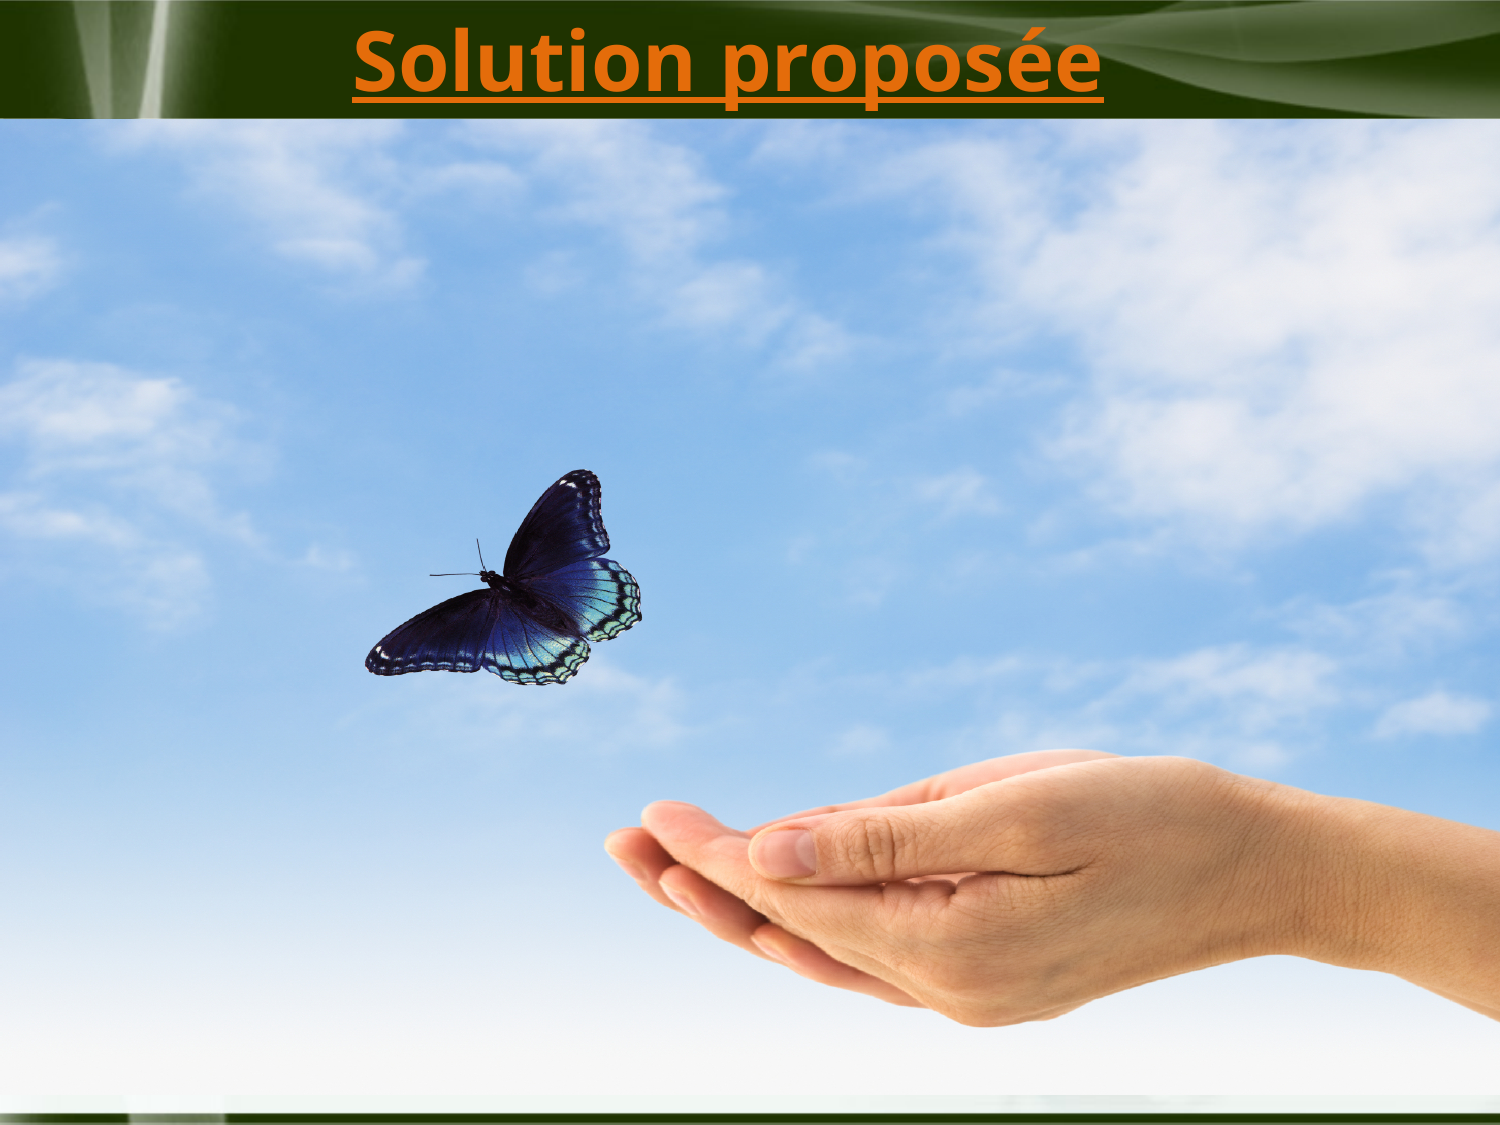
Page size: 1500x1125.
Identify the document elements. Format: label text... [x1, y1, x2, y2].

text_box Solution proposée [285, 0, 1171, 115]
picture [0, 0, 1500, 1125]
